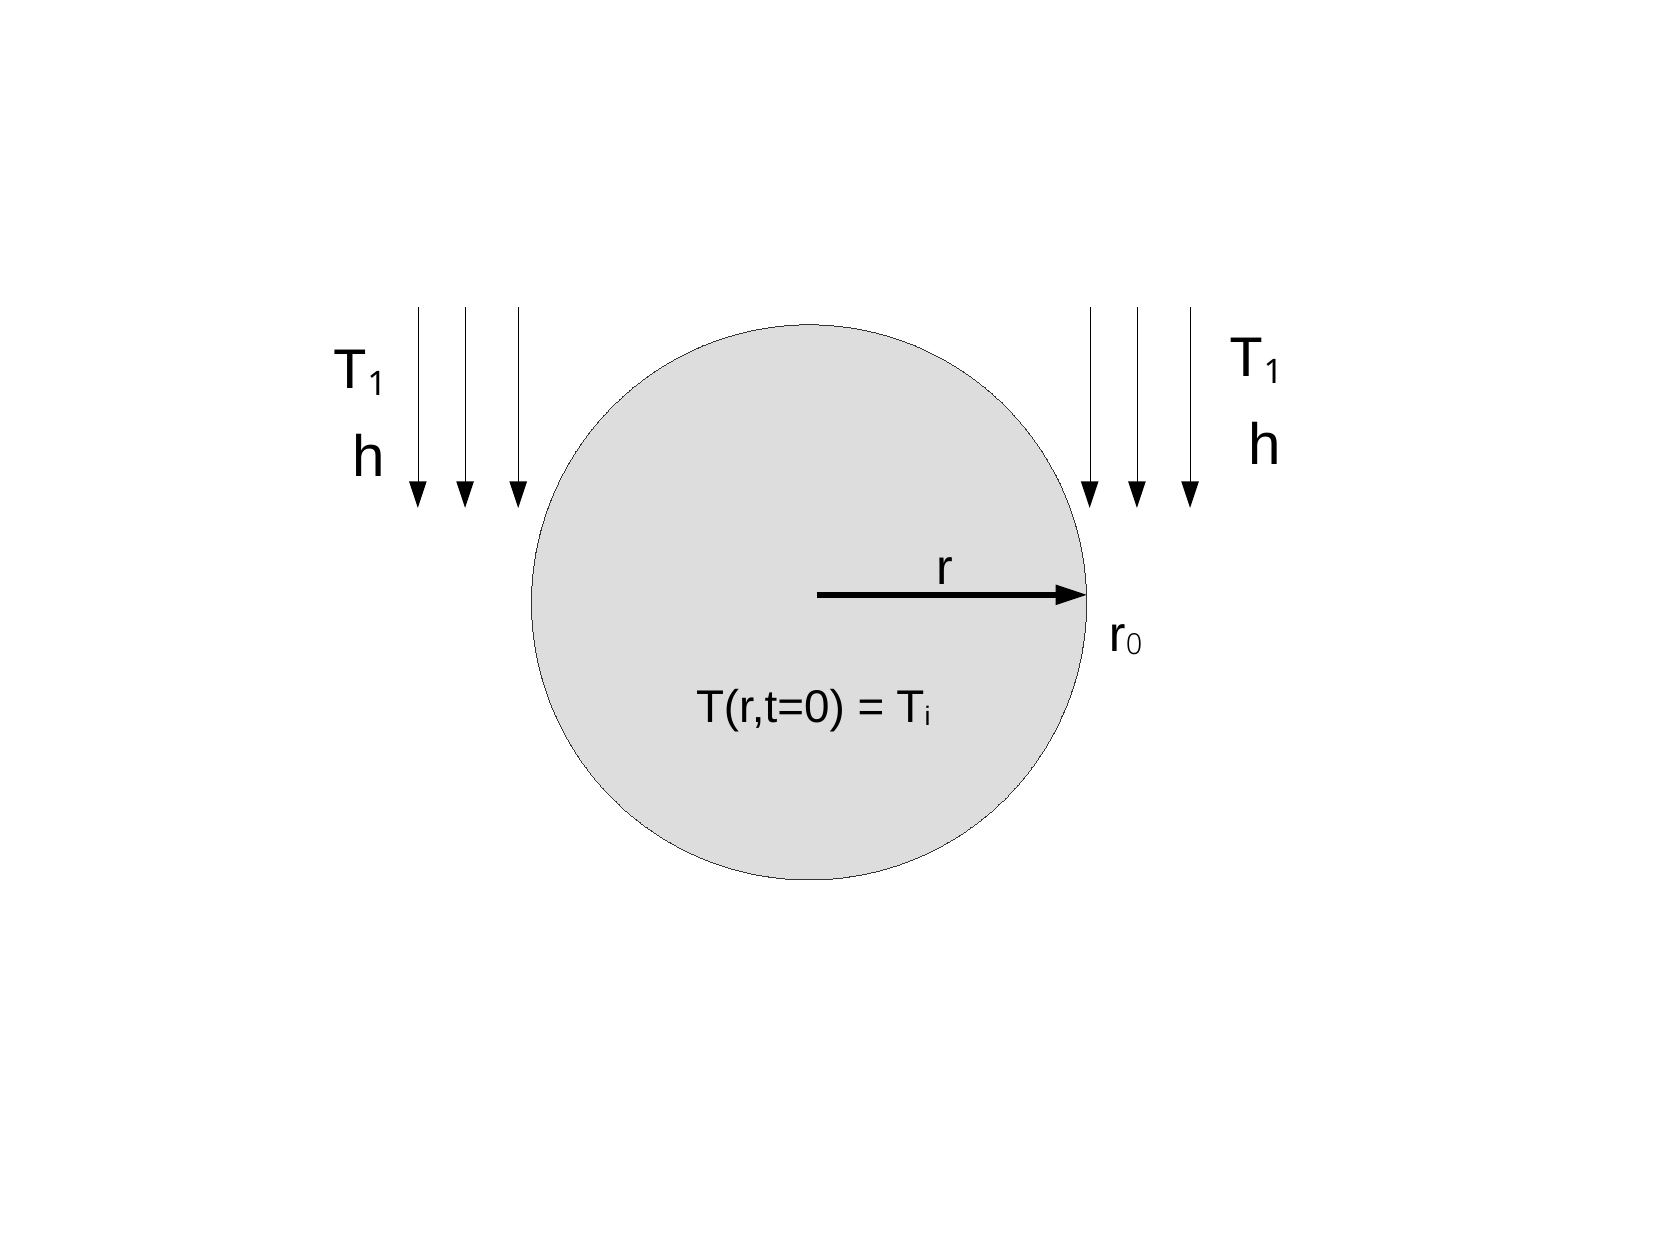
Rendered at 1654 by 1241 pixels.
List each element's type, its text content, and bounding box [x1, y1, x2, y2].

text_box T(r,t=0) = Ti [681, 673, 945, 755]
text_box [531, 324, 1087, 880]
text_box r [921, 531, 968, 603]
text_box T1 [317, 318, 418, 440]
text_box r0 [1094, 590, 1158, 683]
text_box h [338, 415, 401, 497]
text_box T1 [1213, 307, 1318, 428]
text_box h [1234, 404, 1297, 485]
